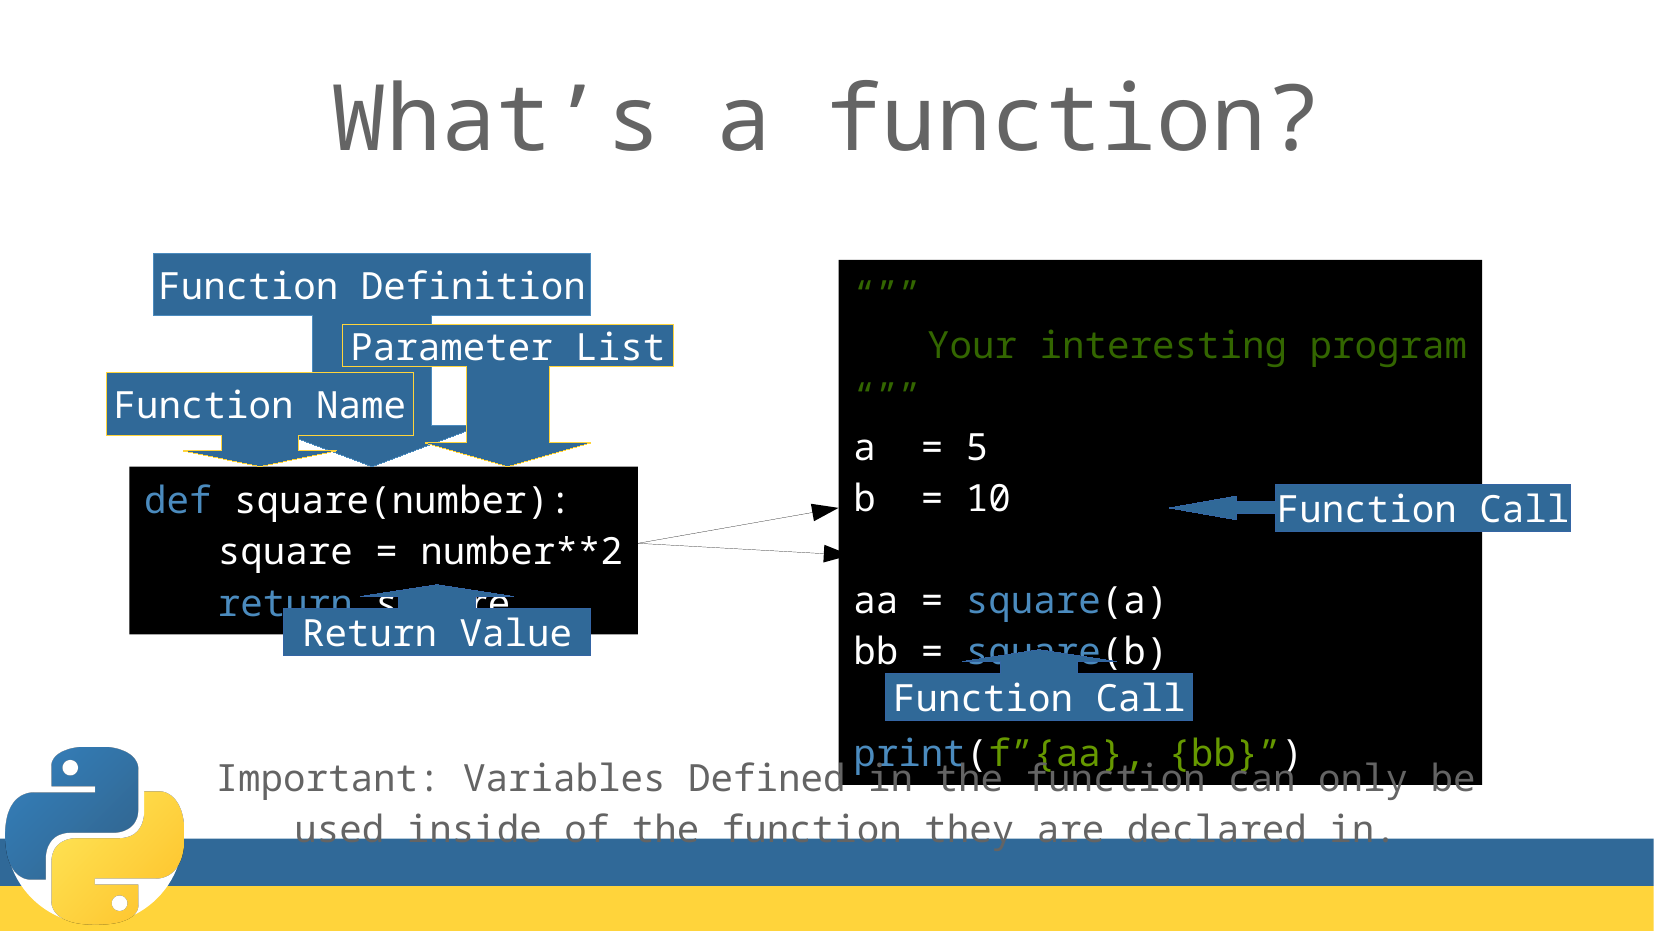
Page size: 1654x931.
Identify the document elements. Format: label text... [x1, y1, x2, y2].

text_box Function Call [885, 649, 1193, 721]
text_box Function Definition [153, 253, 591, 467]
text_box Parameter List [342, 324, 674, 467]
text_box def square(number): square = number**2 return square [129, 466, 638, 594]
text_box Function Name [106, 372, 414, 467]
text_box Important: Variables Defined in the function can only be used inside of the function they are declared in. [200, 744, 1571, 834]
text_box “”” Your interesting program “”” a = 5 b = 10 aa = square(a) bb = square(b) print(f”{aa}, {bb}”) [838, 259, 1483, 650]
picture [5, 747, 184, 925]
title What’s a function? [82, 37, 1571, 193]
text_box Function Call [1169, 484, 1571, 532]
text_box Return Value [283, 584, 591, 656]
